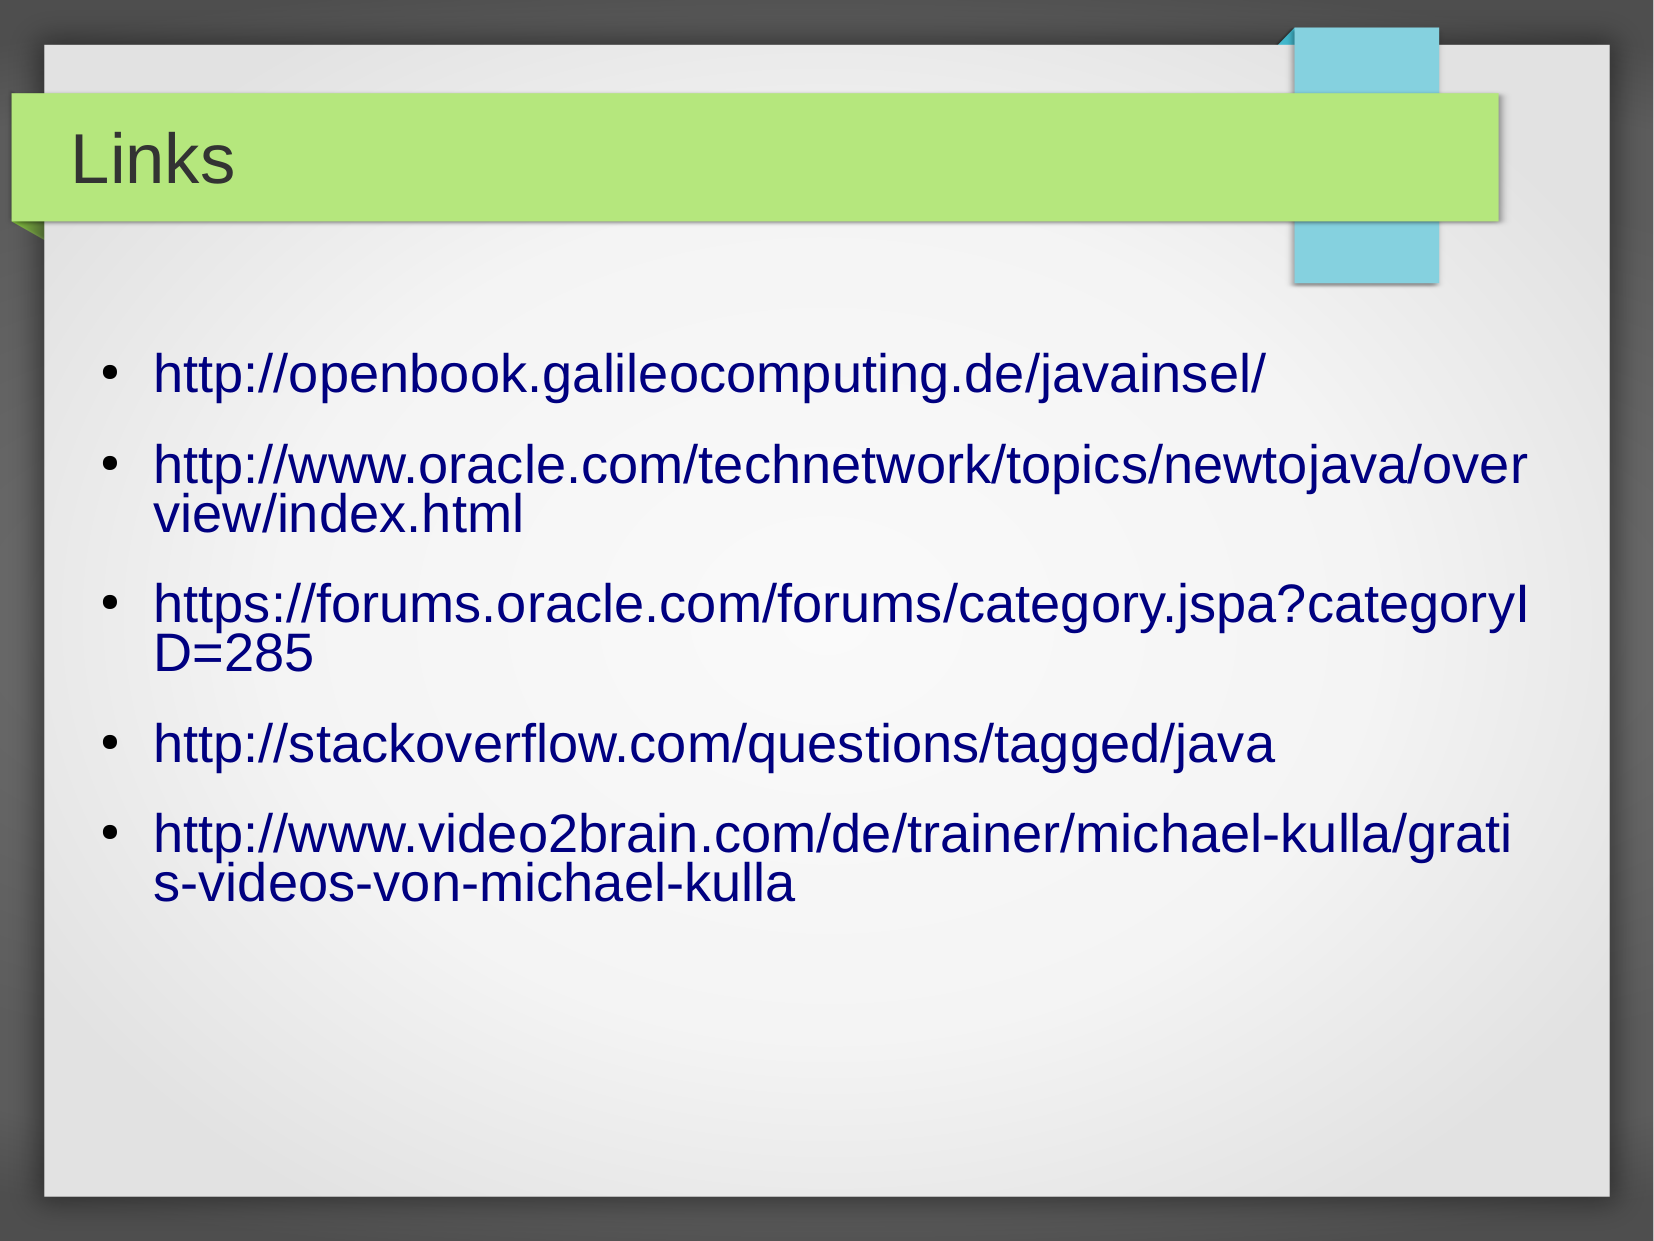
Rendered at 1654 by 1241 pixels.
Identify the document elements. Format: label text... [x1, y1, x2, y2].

title Links [70, 106, 1229, 213]
picture [0, 0, 1654, 1241]
list http://openbook.galileocomputing.de/javainsel/ http://www.oracle.com/technetwork/topics/newtojava/overview/index.html https://forums.oracle.com/forums/category.jspa?categoryID=285 http://stackoverflow.com/questions/tagged/java http://www.video2brain.com/de/trainer/michael-kulla/gratis-videos-von-michael-kulla [82, 343, 1538, 1063]
